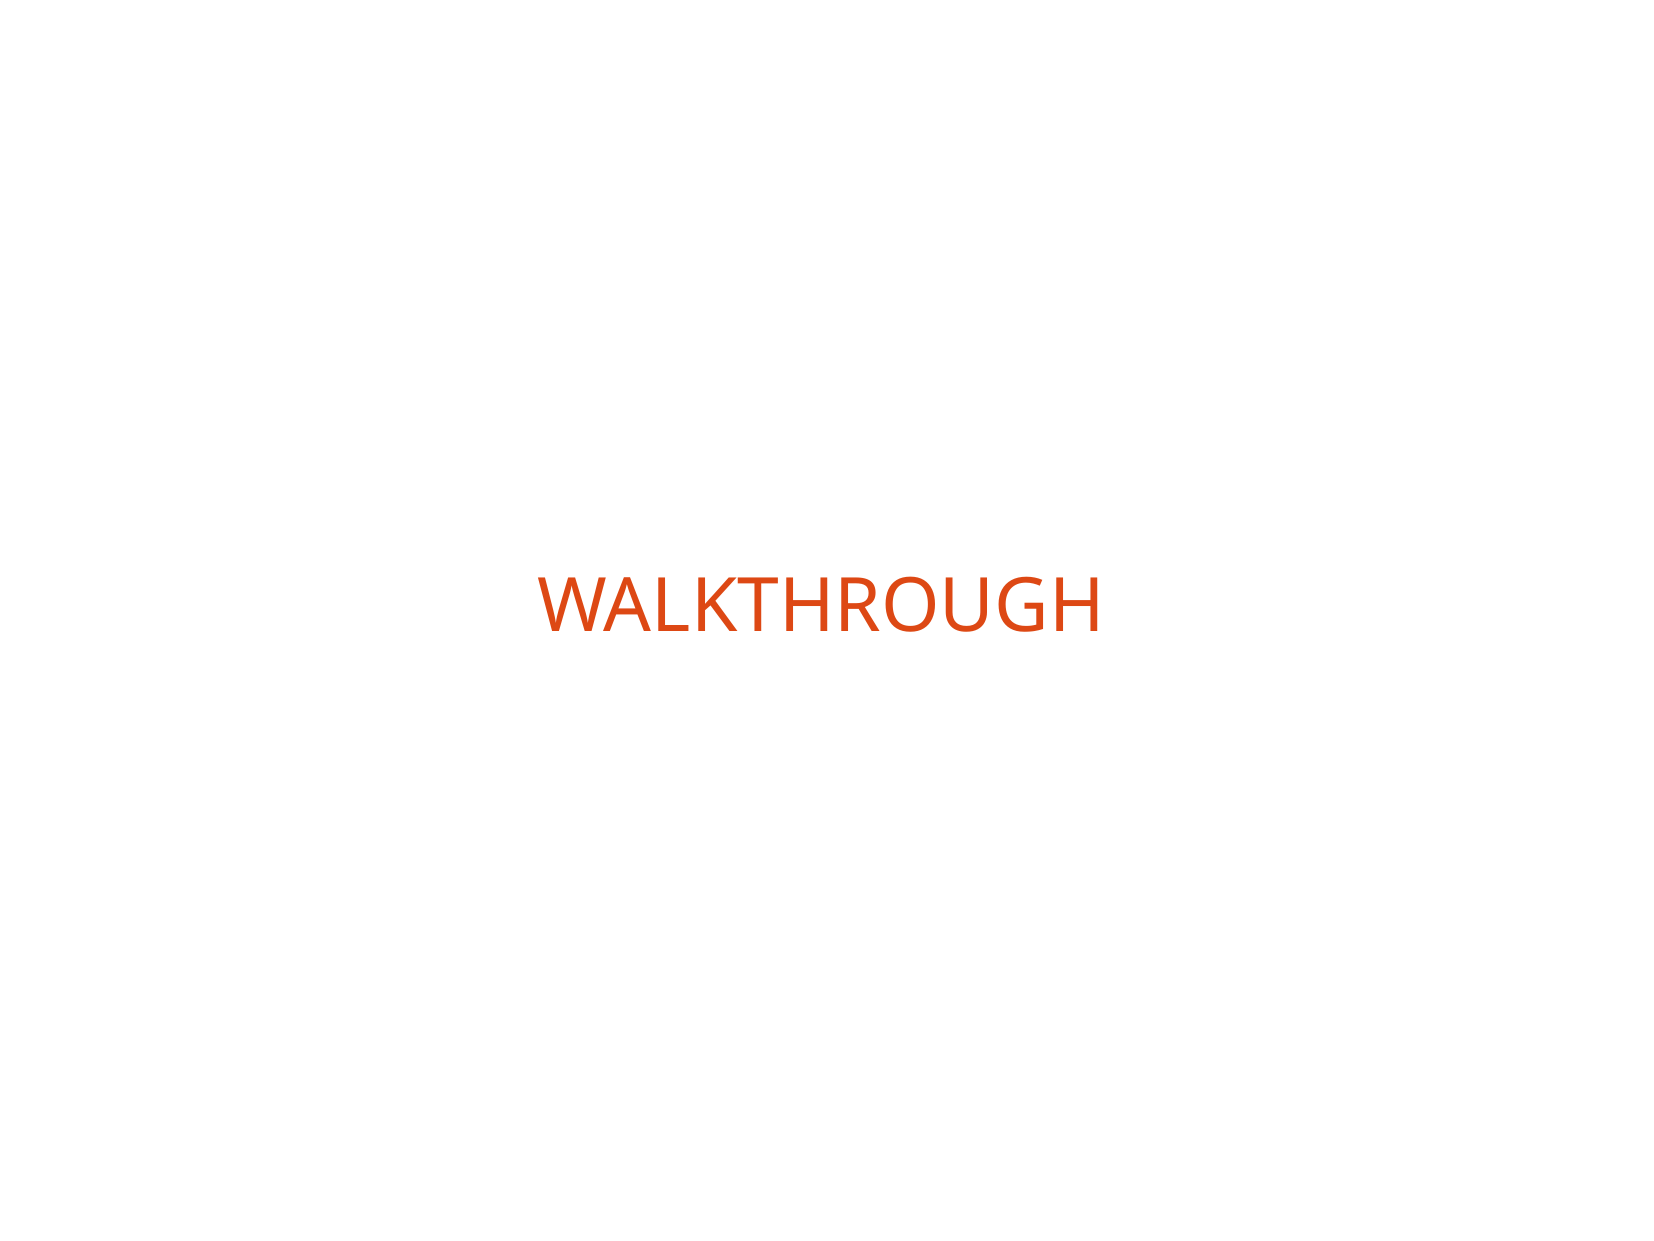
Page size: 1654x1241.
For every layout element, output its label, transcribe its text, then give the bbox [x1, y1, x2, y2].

title WALKTHROUGH [47, 177, 1595, 1028]
